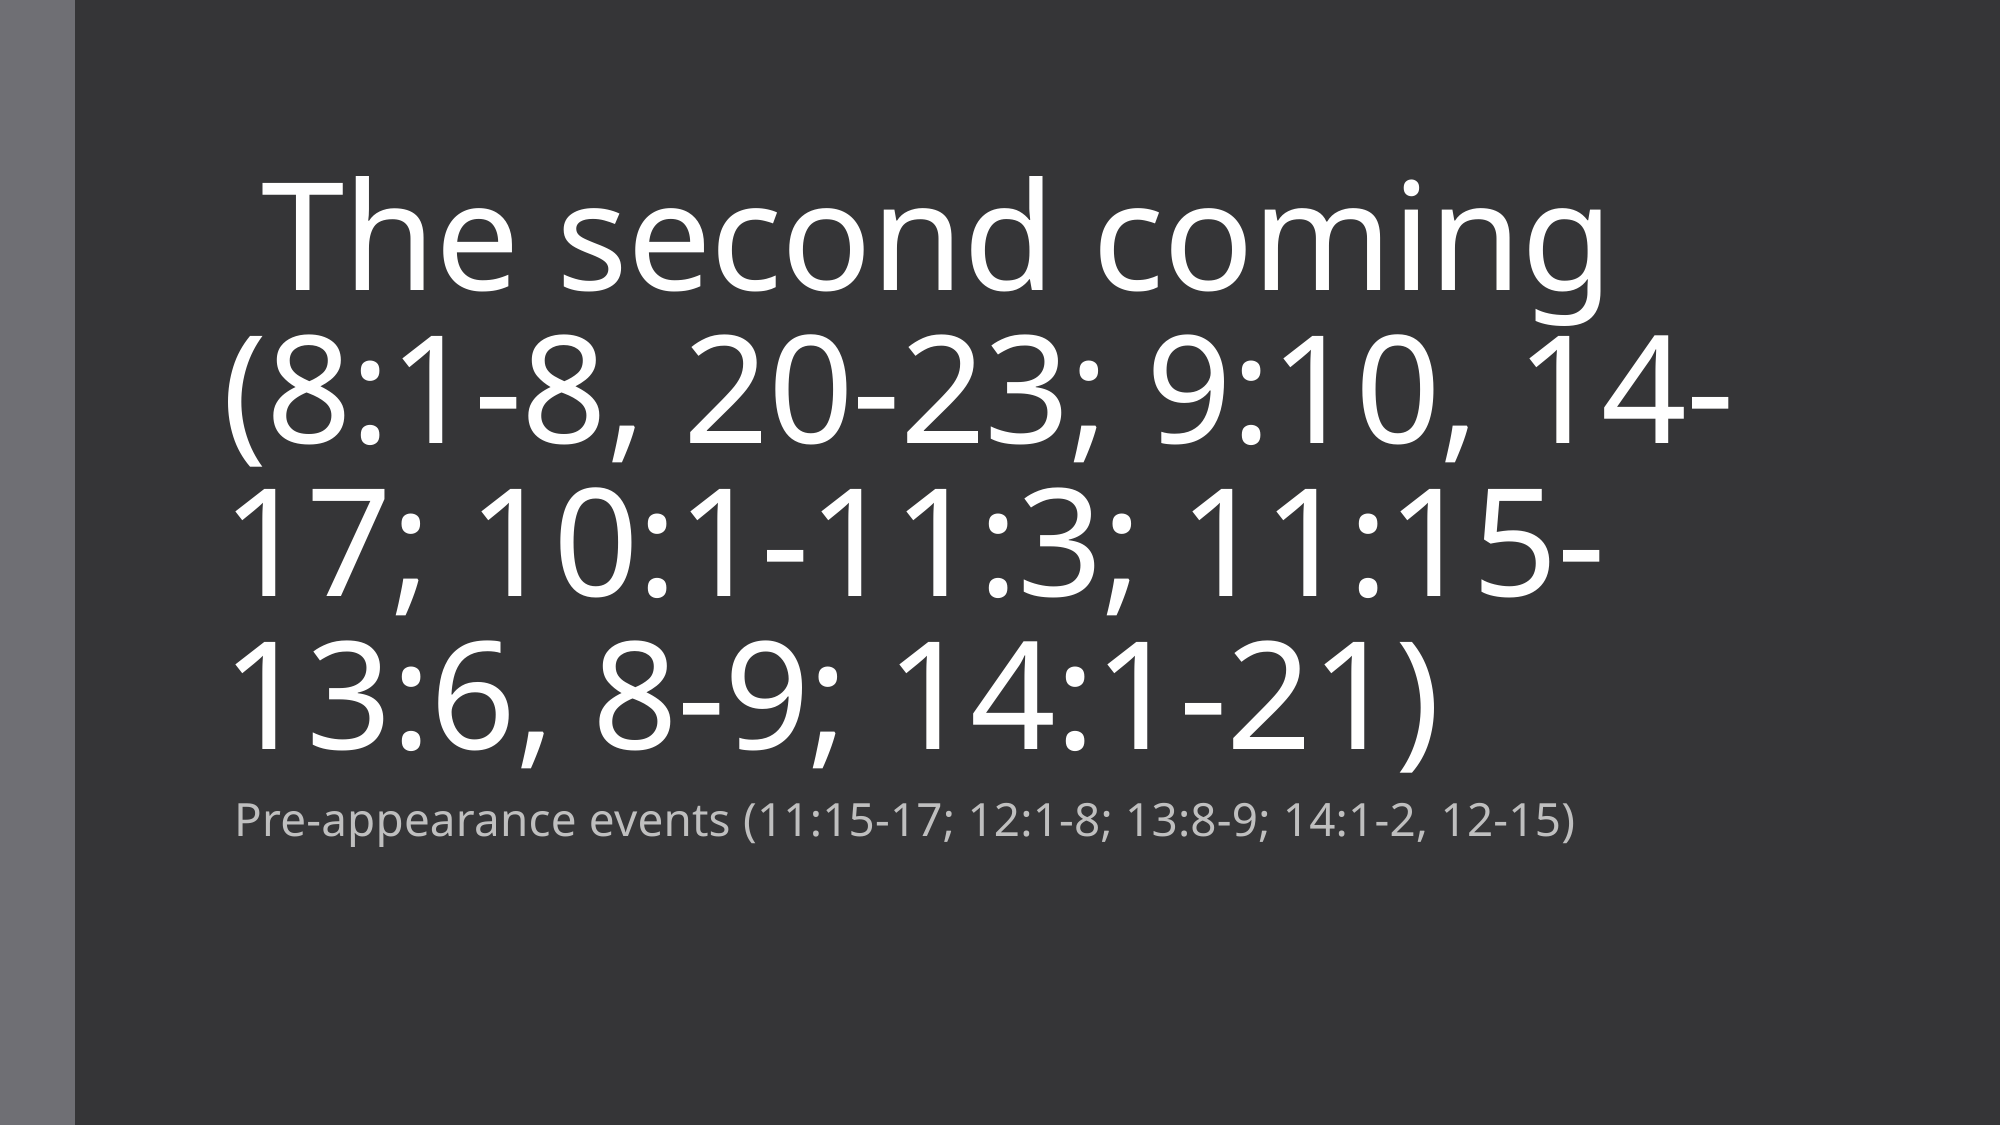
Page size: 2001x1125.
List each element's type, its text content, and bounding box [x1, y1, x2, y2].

title The second coming (8:1-8, 20-23; 9:10, 14-17; 10:1-11:3; 11:15-13:6, 8-9; 14:1-21) [206, 124, 1752, 787]
subtitle Pre-appearance events (11:15-17; 12:1-8; 13:8-9; 14:1-2, 12-15) [206, 787, 1752, 1066]
